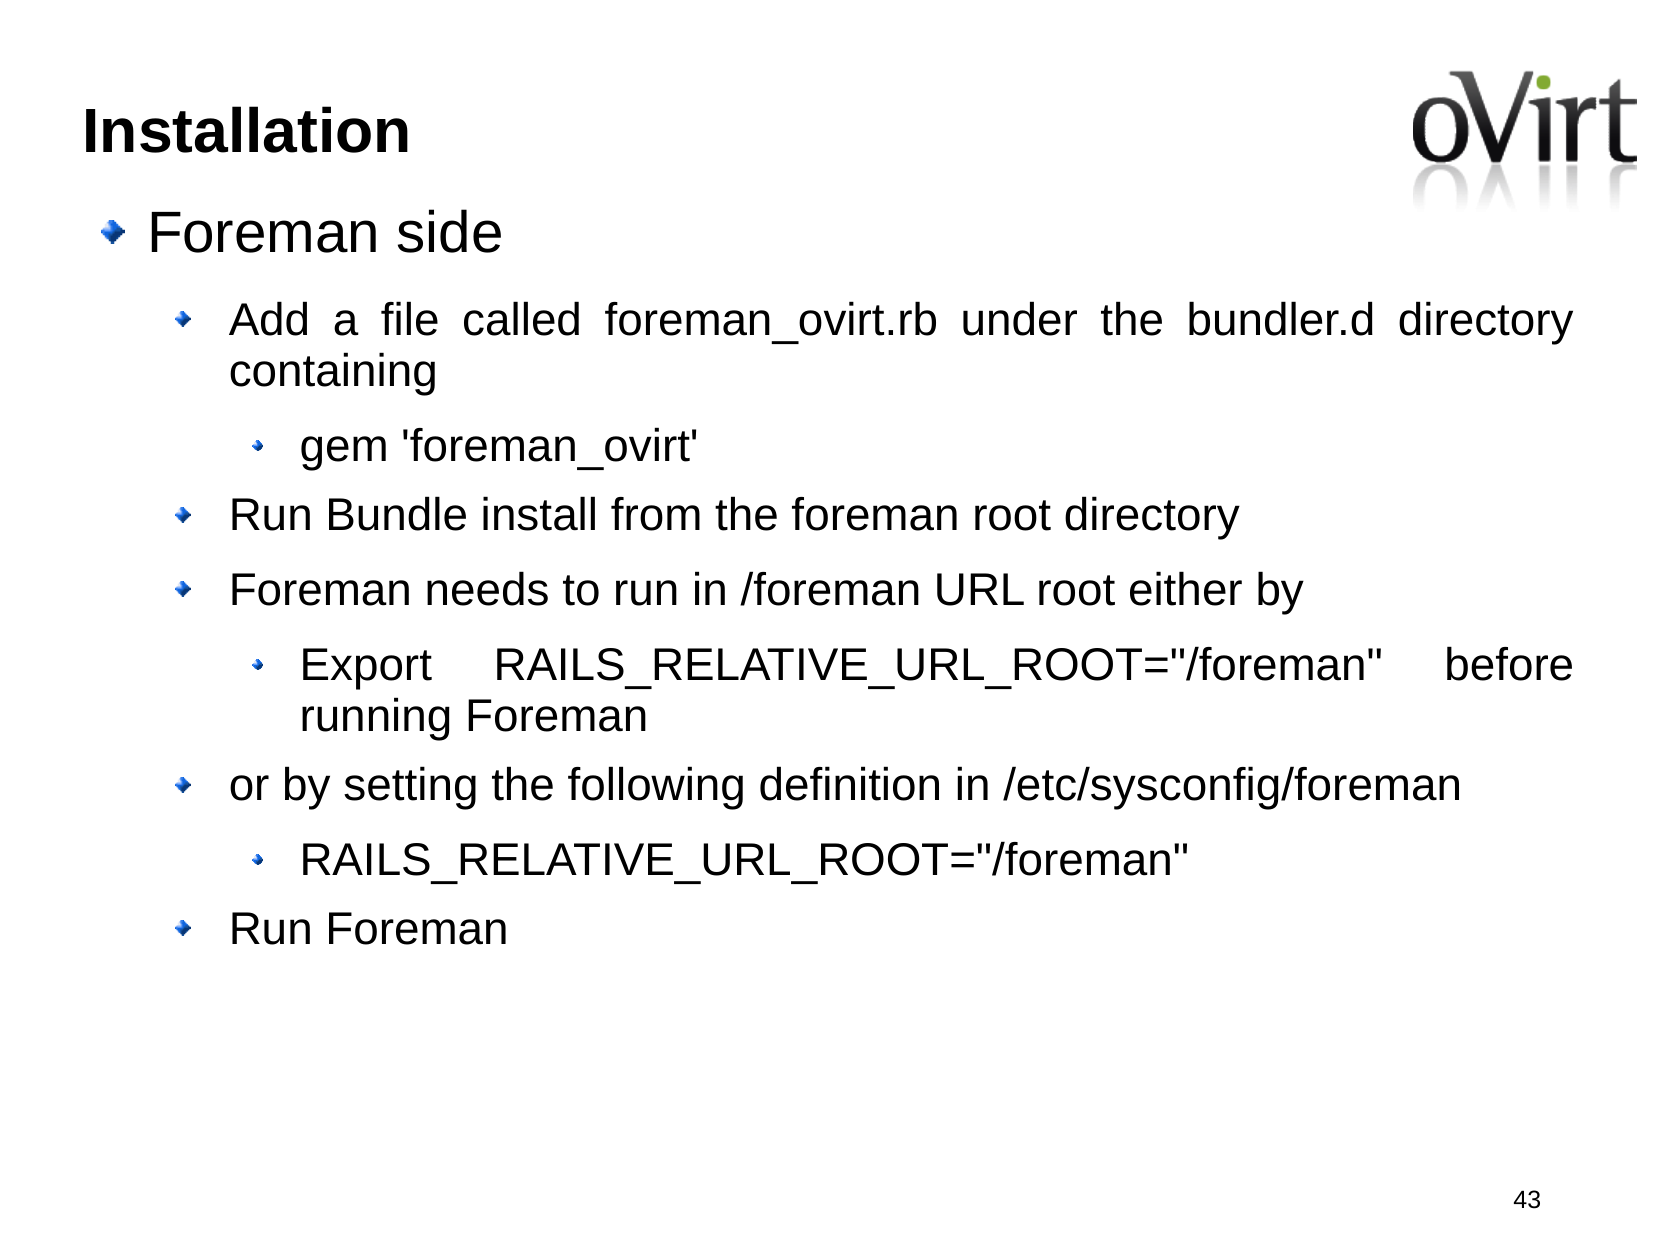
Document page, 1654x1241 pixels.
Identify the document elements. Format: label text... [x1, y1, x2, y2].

title Installation [82, 37, 1303, 226]
picture [1413, 63, 1637, 212]
list Foreman side Add a file called foreman_ovirt.rb under the bundler.d directory containing gem 'foreman_ovirt' Run Bundle install from the foreman root directory Foreman needs to run in /foreman URL root either by Export RAILS_RELATIVE_URL_ROOT="/foreman" before running Foreman or by setting the following definition in /etc/sysconfig/foreman RAILS_RELATIVE_URL_ROOT="/foreman" Run Foreman [86, 199, 1576, 993]
